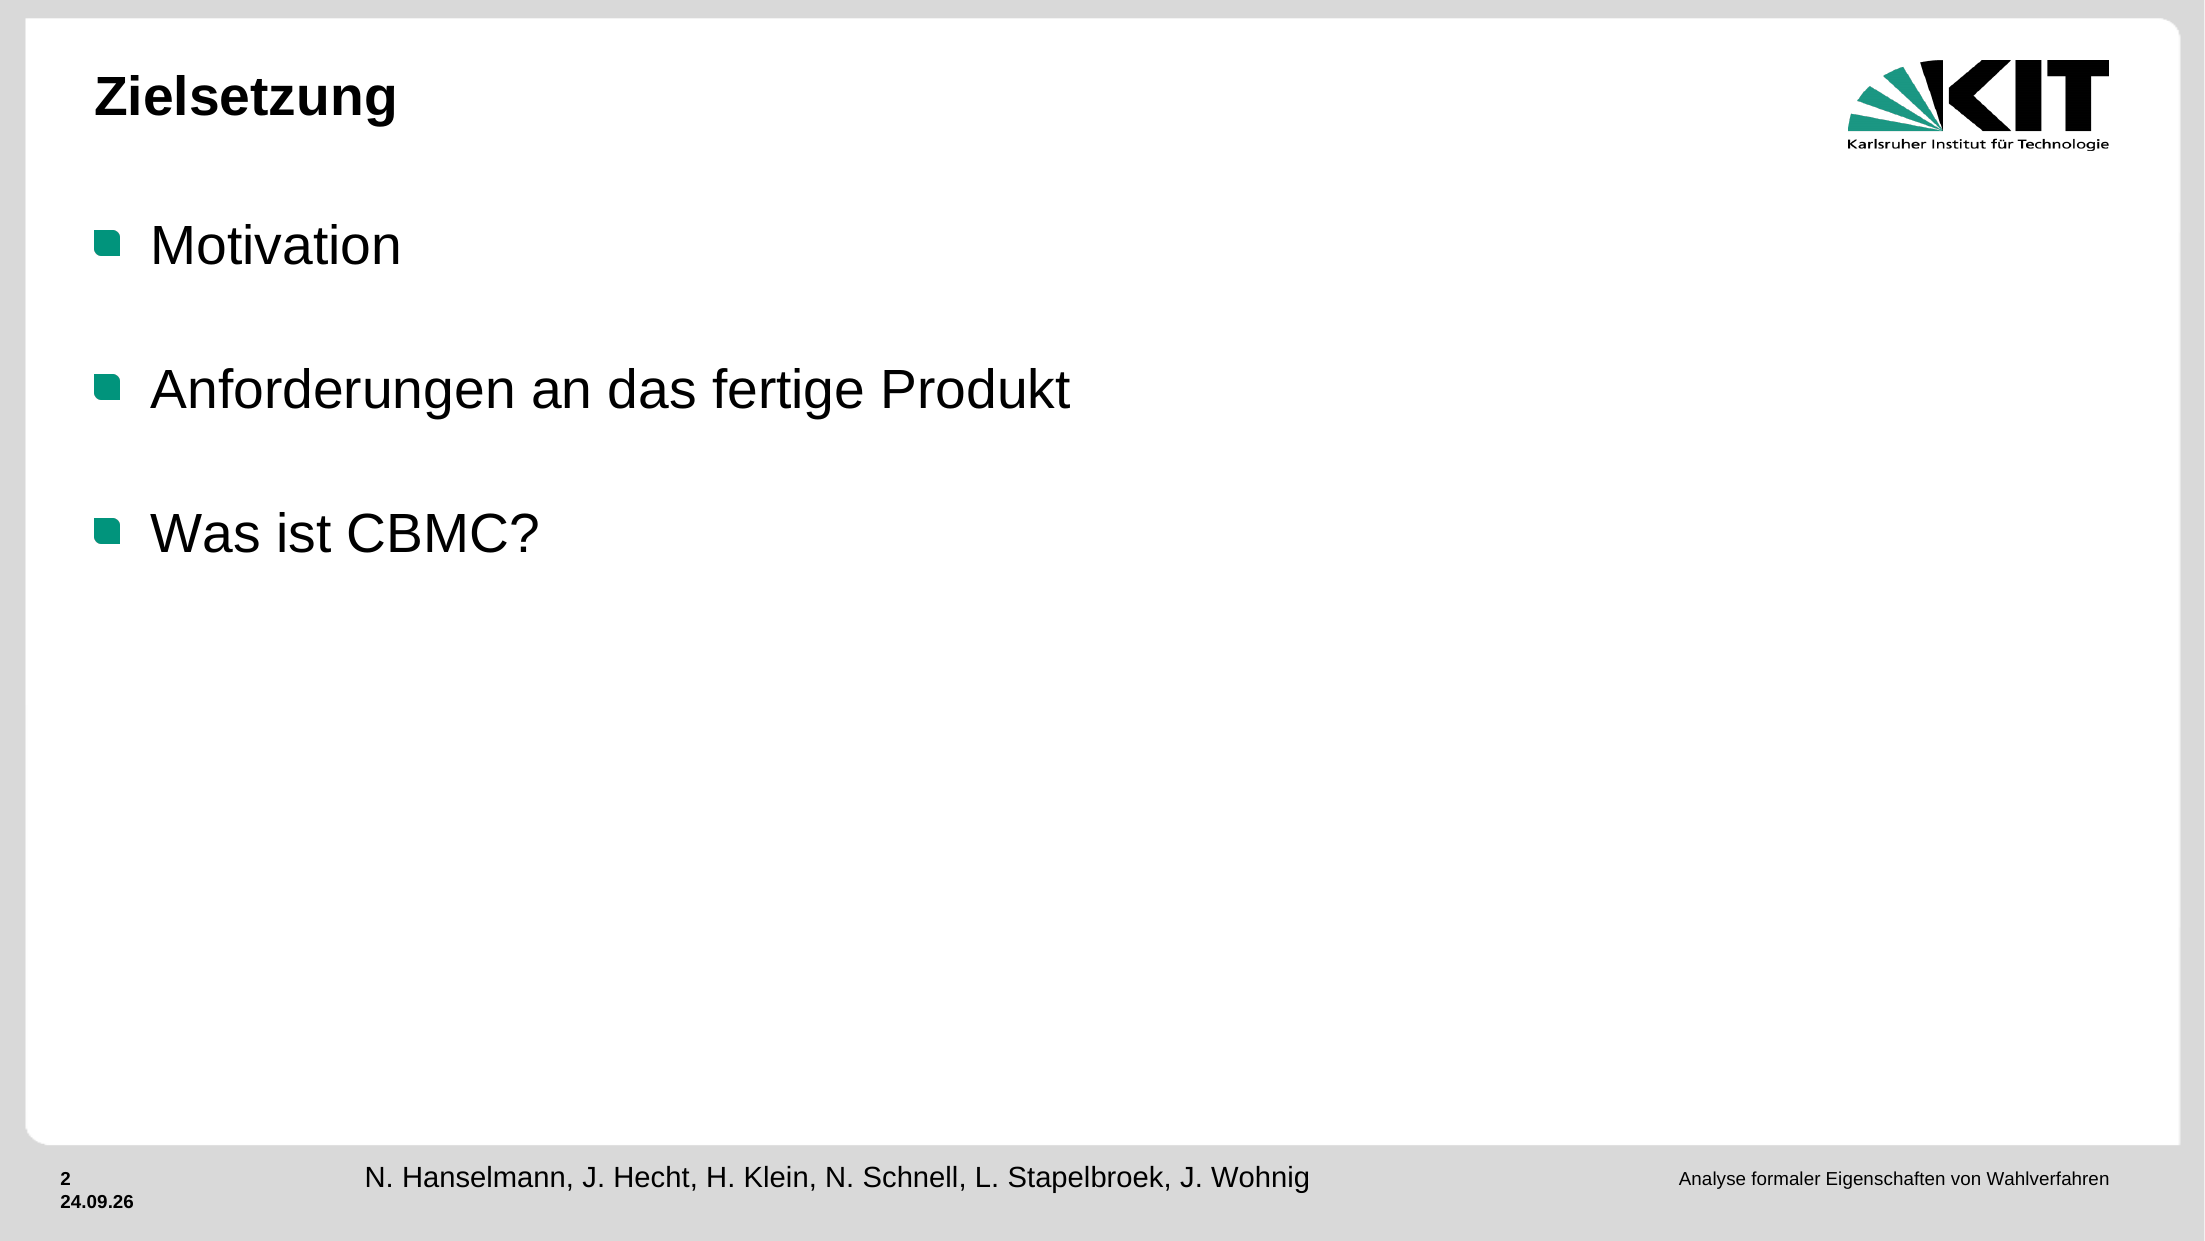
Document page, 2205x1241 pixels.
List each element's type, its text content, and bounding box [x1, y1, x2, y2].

picture [0, 0, 2205, 1241]
list Motivation Anforderungen an das fertige Produkt Was ist CBMC? [94, 216, 2084, 1102]
title Zielsetzung [94, 60, 1761, 162]
